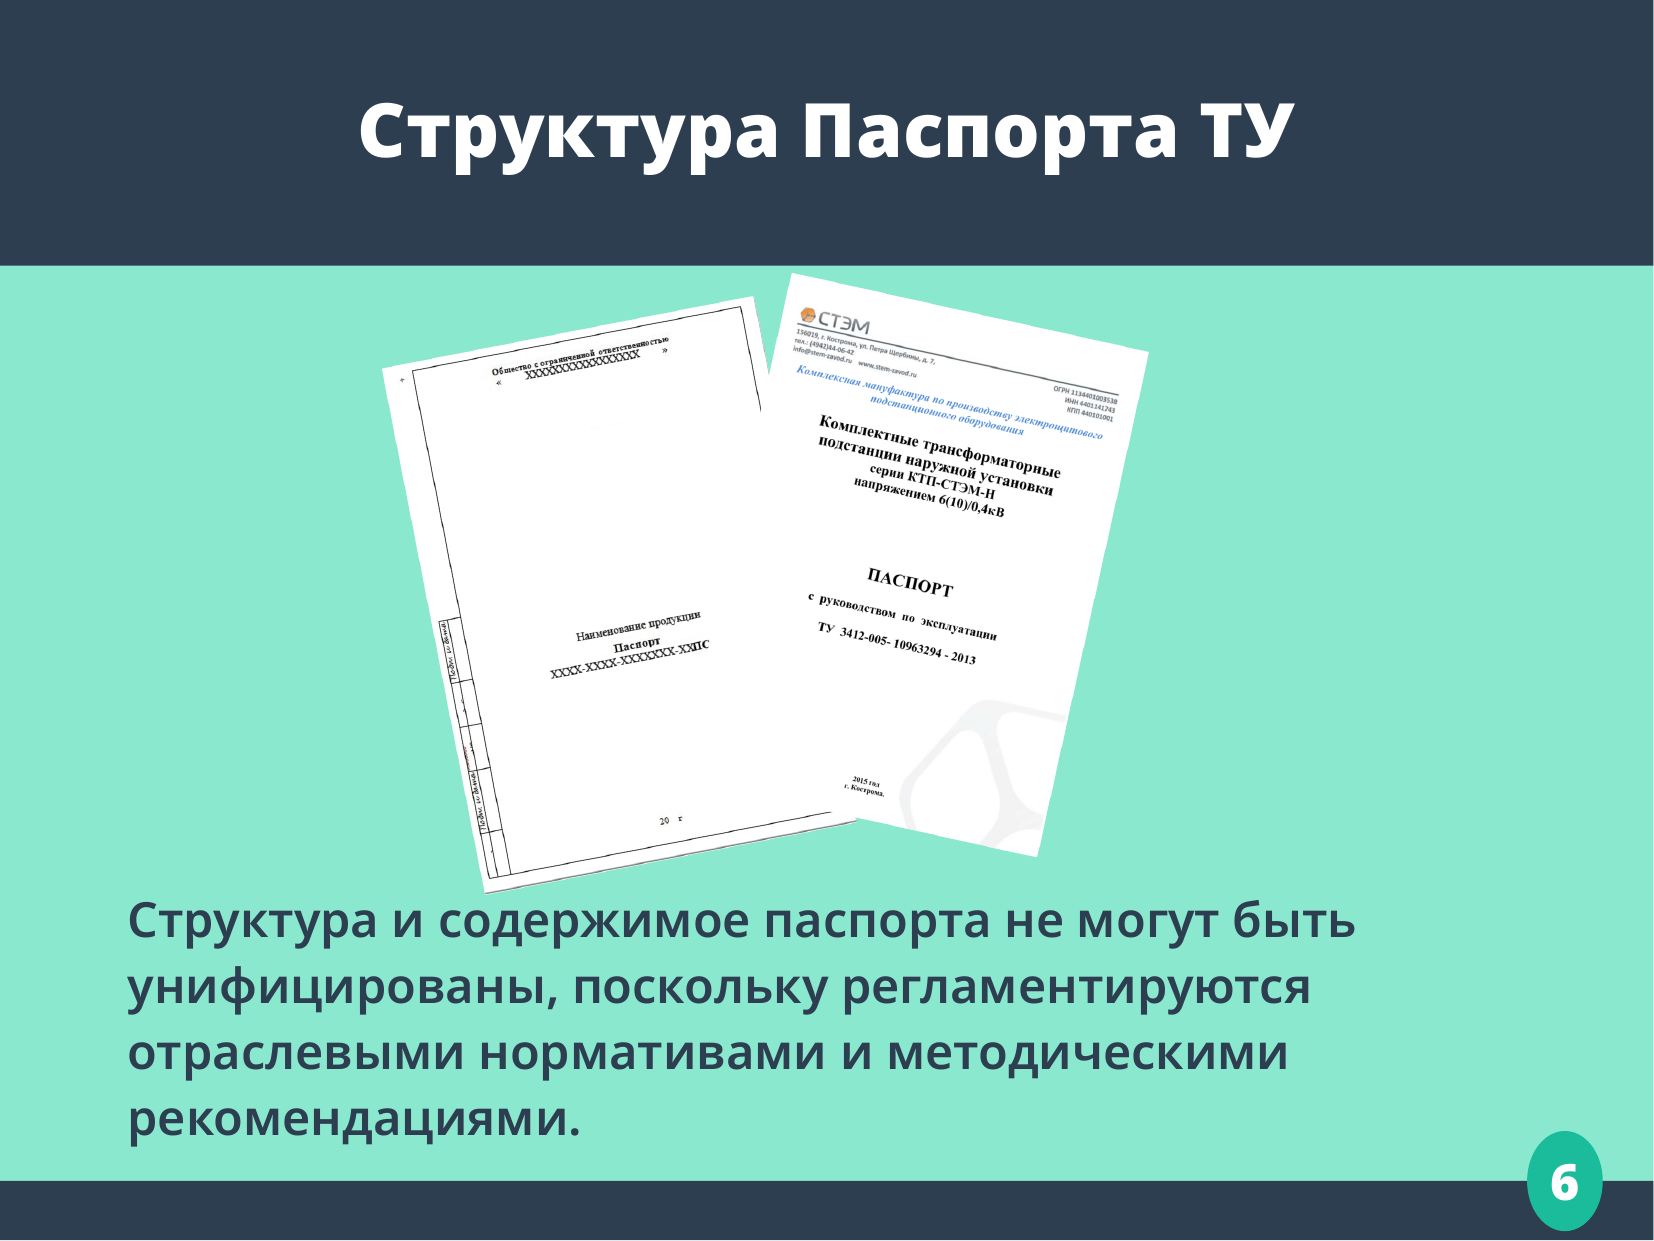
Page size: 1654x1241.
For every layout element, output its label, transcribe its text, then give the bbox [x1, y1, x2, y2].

list Структура и содержимое паспорта не могут быть унифицированы, поскольку регламентируются отраслевыми нормативами и методическими рекомендациями. [58, 885, 1595, 1152]
picture [381, 272, 1149, 895]
title Структура Паспорта ТУ [58, 49, 1595, 207]
